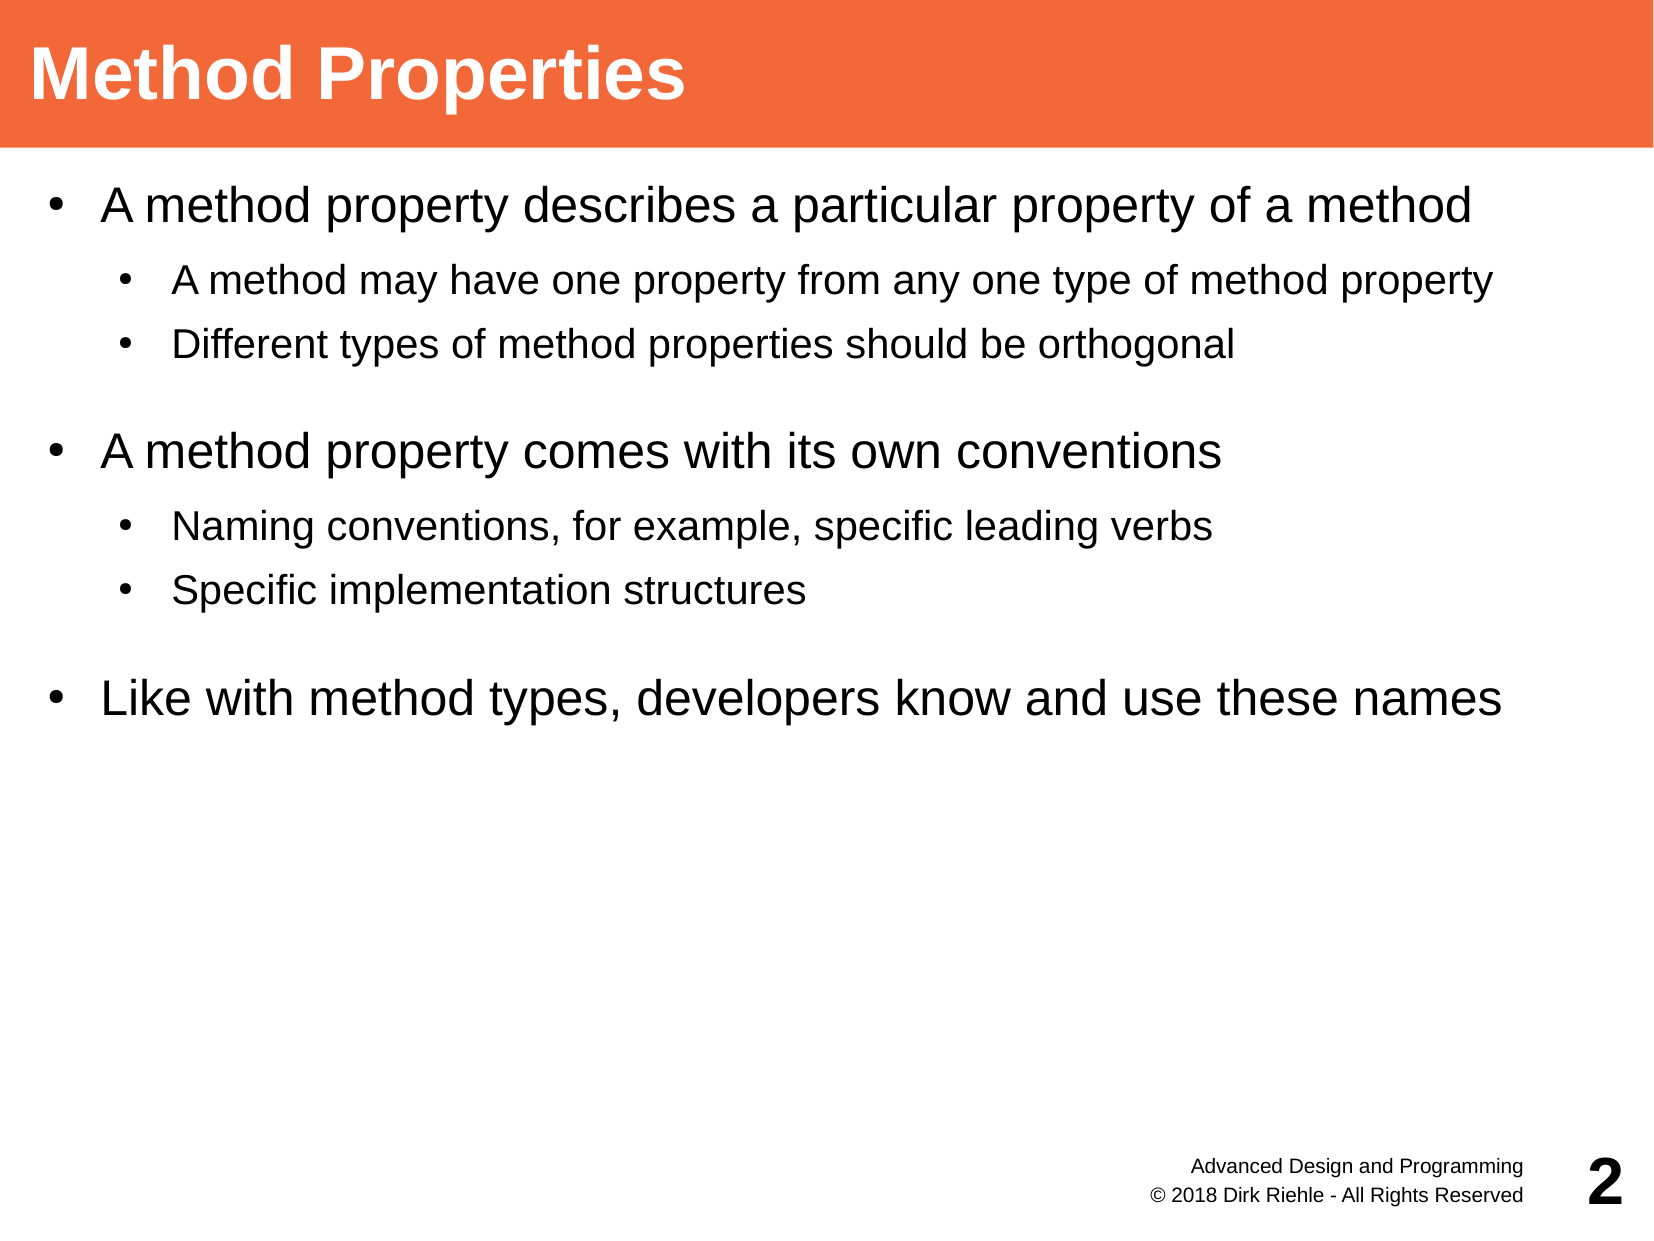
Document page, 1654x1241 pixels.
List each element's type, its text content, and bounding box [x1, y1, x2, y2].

list A method property describes a particular property of a method A method may have one property from any one type of method property Different types of method properties should be orthogonal A method property comes with its own conventions Naming conventions, for example, specific leading verbs Specific implementation structures Like with method types, developers know and use these names [29, 177, 1625, 1063]
title Method Properties [0, 0, 1654, 148]
